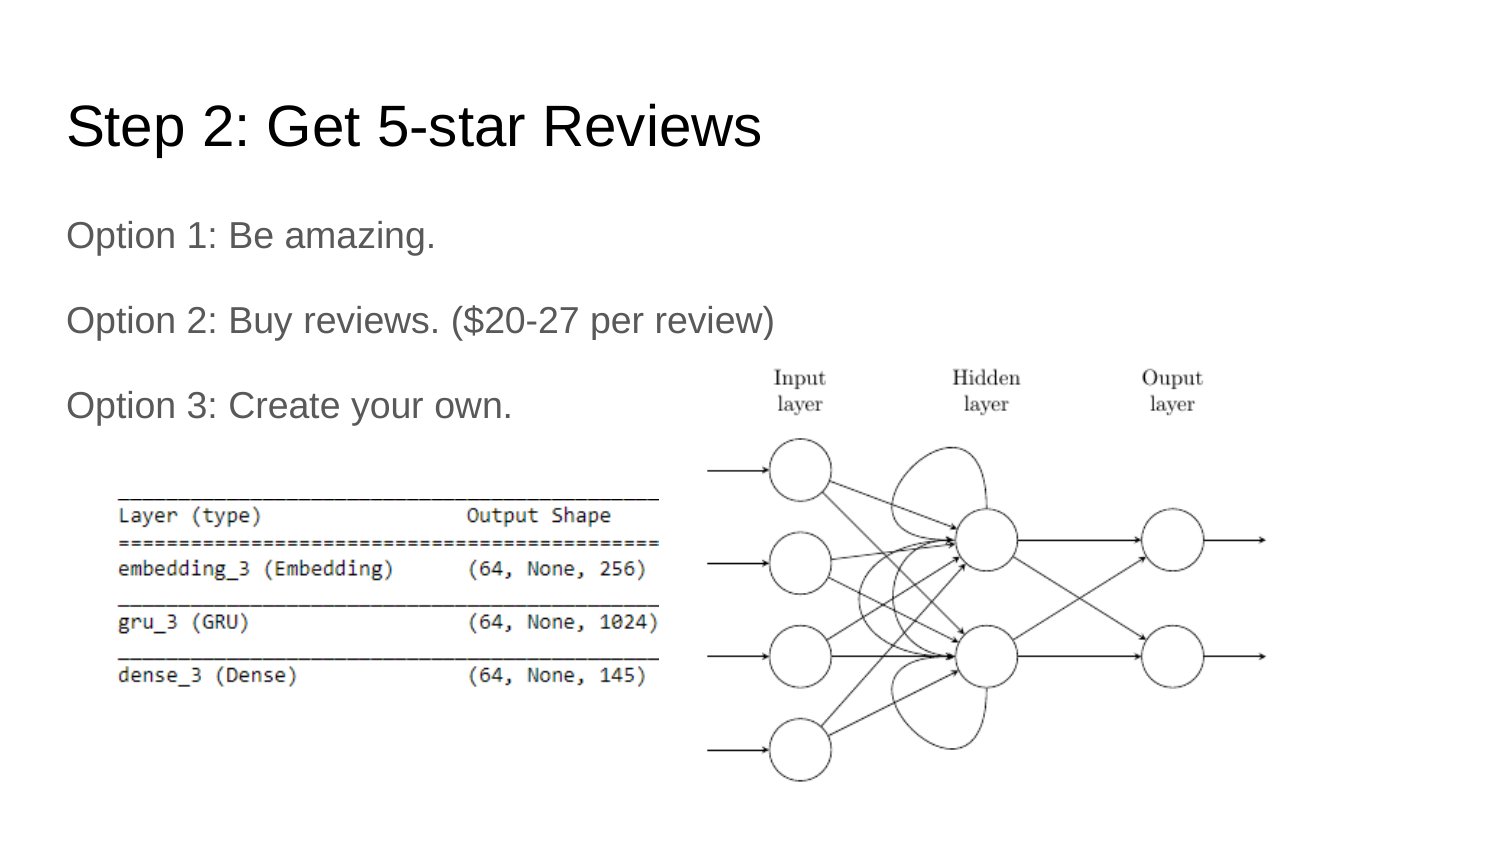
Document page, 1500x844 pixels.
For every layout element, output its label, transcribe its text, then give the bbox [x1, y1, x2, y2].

picture [115, 340, 1449, 789]
title Step 2: Get 5-star Reviews [51, 72, 1449, 167]
list Option 1: Be amazing. Option 2: Buy reviews. ($20-27 per review) Option 3: Create your own. [51, 189, 1449, 750]
